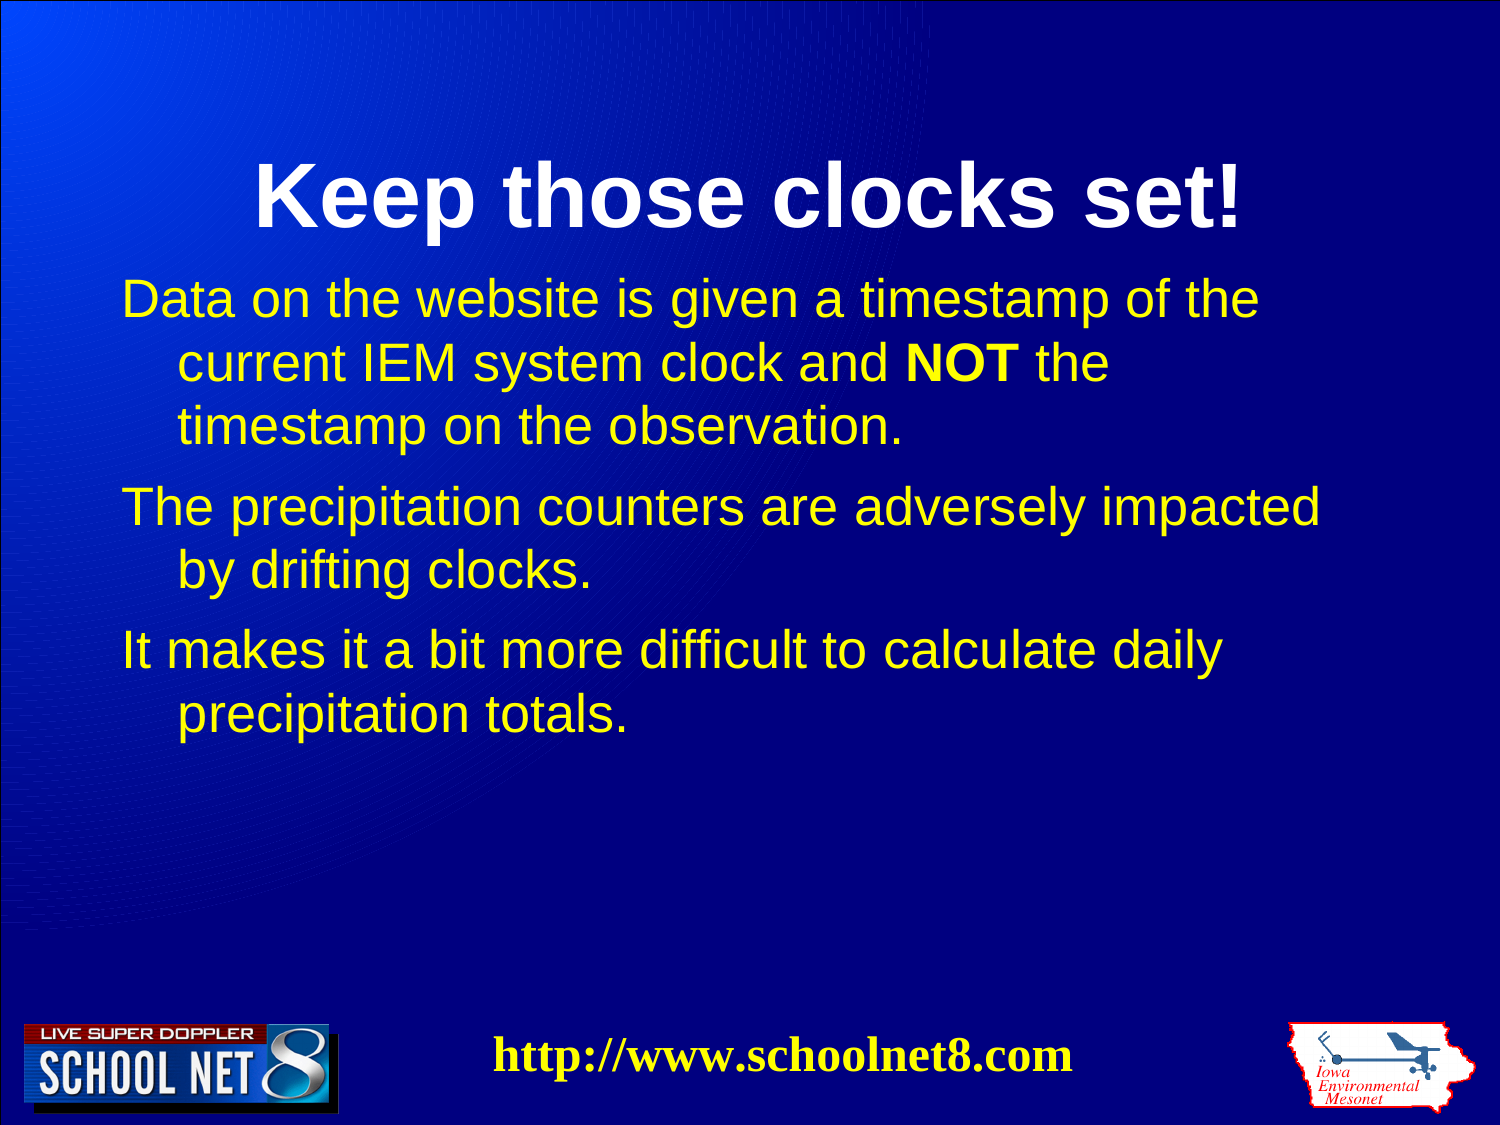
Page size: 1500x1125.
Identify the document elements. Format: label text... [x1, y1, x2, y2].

list Data on the website is given a timestamp of the current IEM system clock and NOT the timestamp on the observation. The precipitation counters are adversely impacted by drifting clocks. It makes it a bit more difficult to calculate daily precipitation totals. [106, 258, 1382, 1017]
picture [24, 1024, 329, 1103]
picture [1287, 1021, 1476, 1114]
title Keep those clocks set! [112, 99, 1388, 288]
